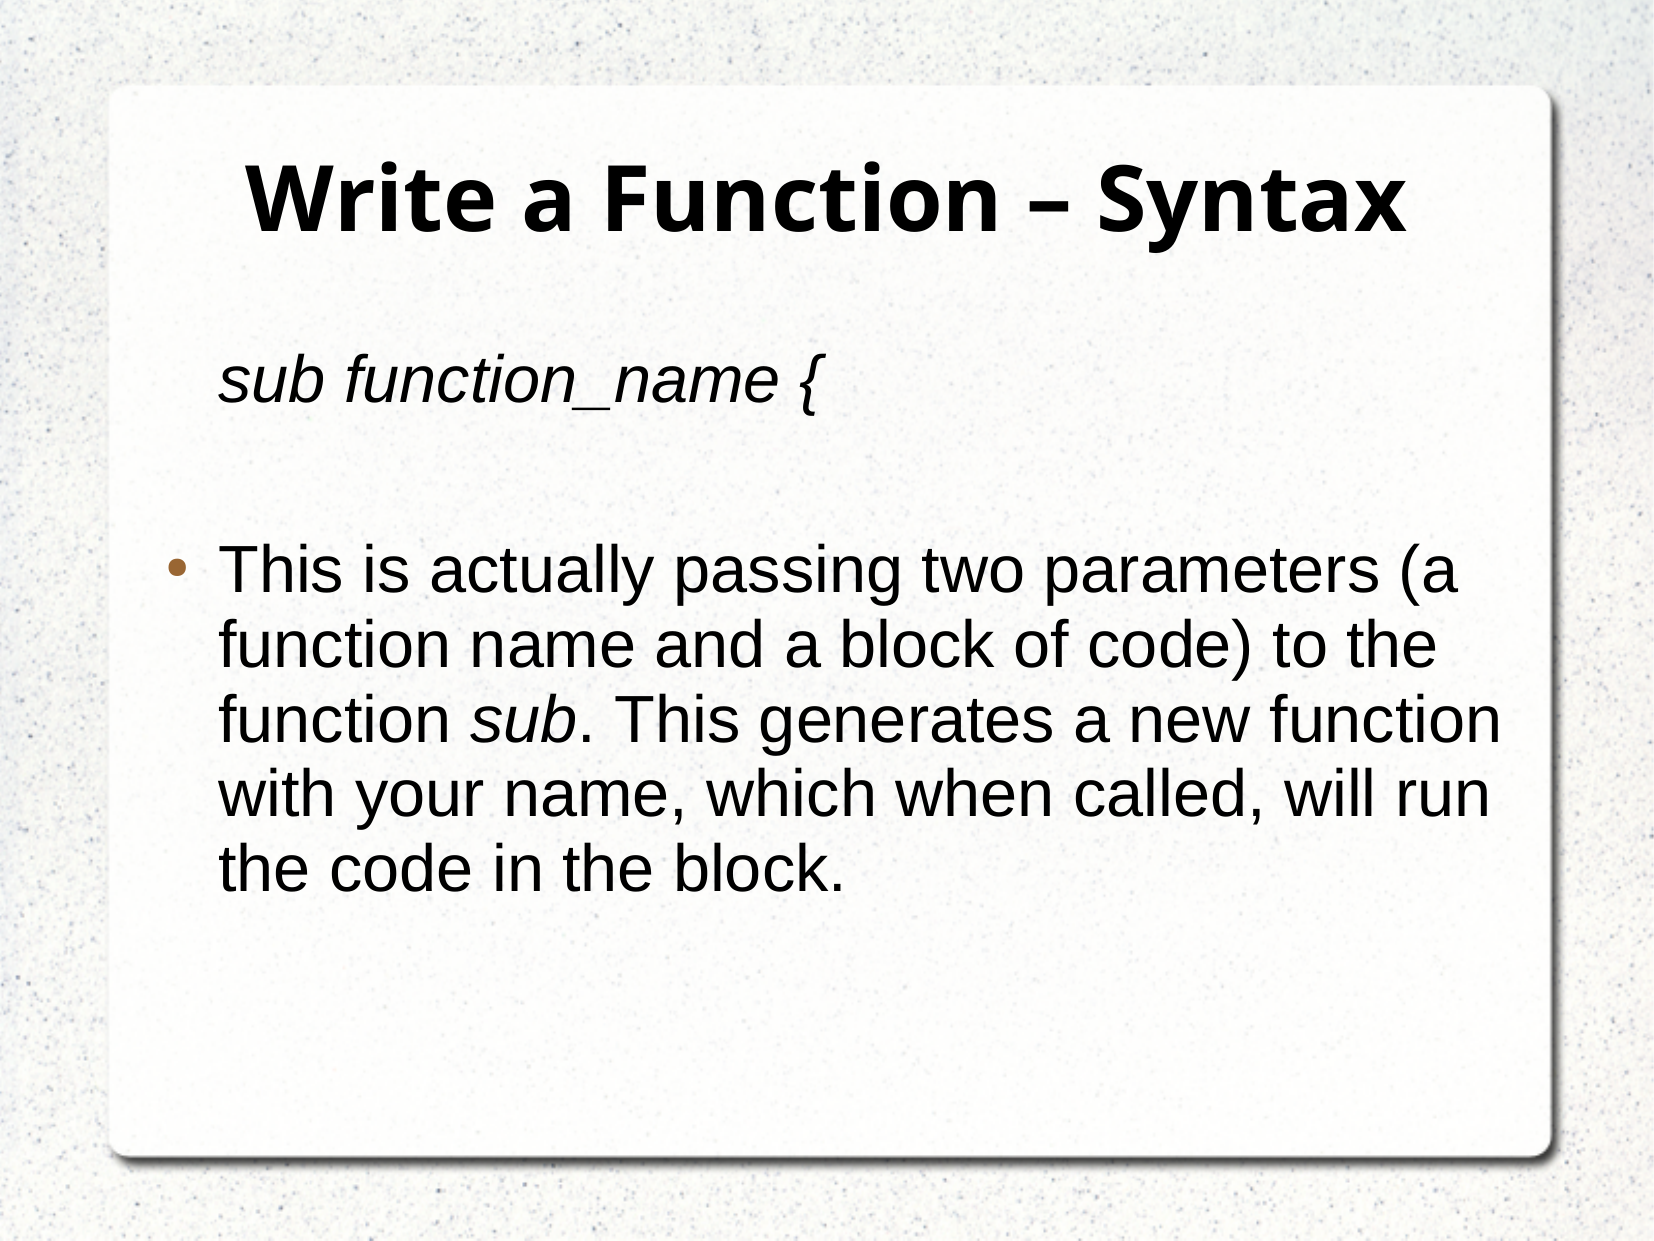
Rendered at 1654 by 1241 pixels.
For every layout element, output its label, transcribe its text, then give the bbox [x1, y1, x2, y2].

title Write a Function – Syntax [118, 96, 1536, 296]
picture [0, 0, 1654, 1241]
list sub function_name { This is actually passing two parameters (a function name and a block of code) to the function sub. This generates a new function with your name, which when called, will run the code in the block. [147, 342, 1506, 1009]
